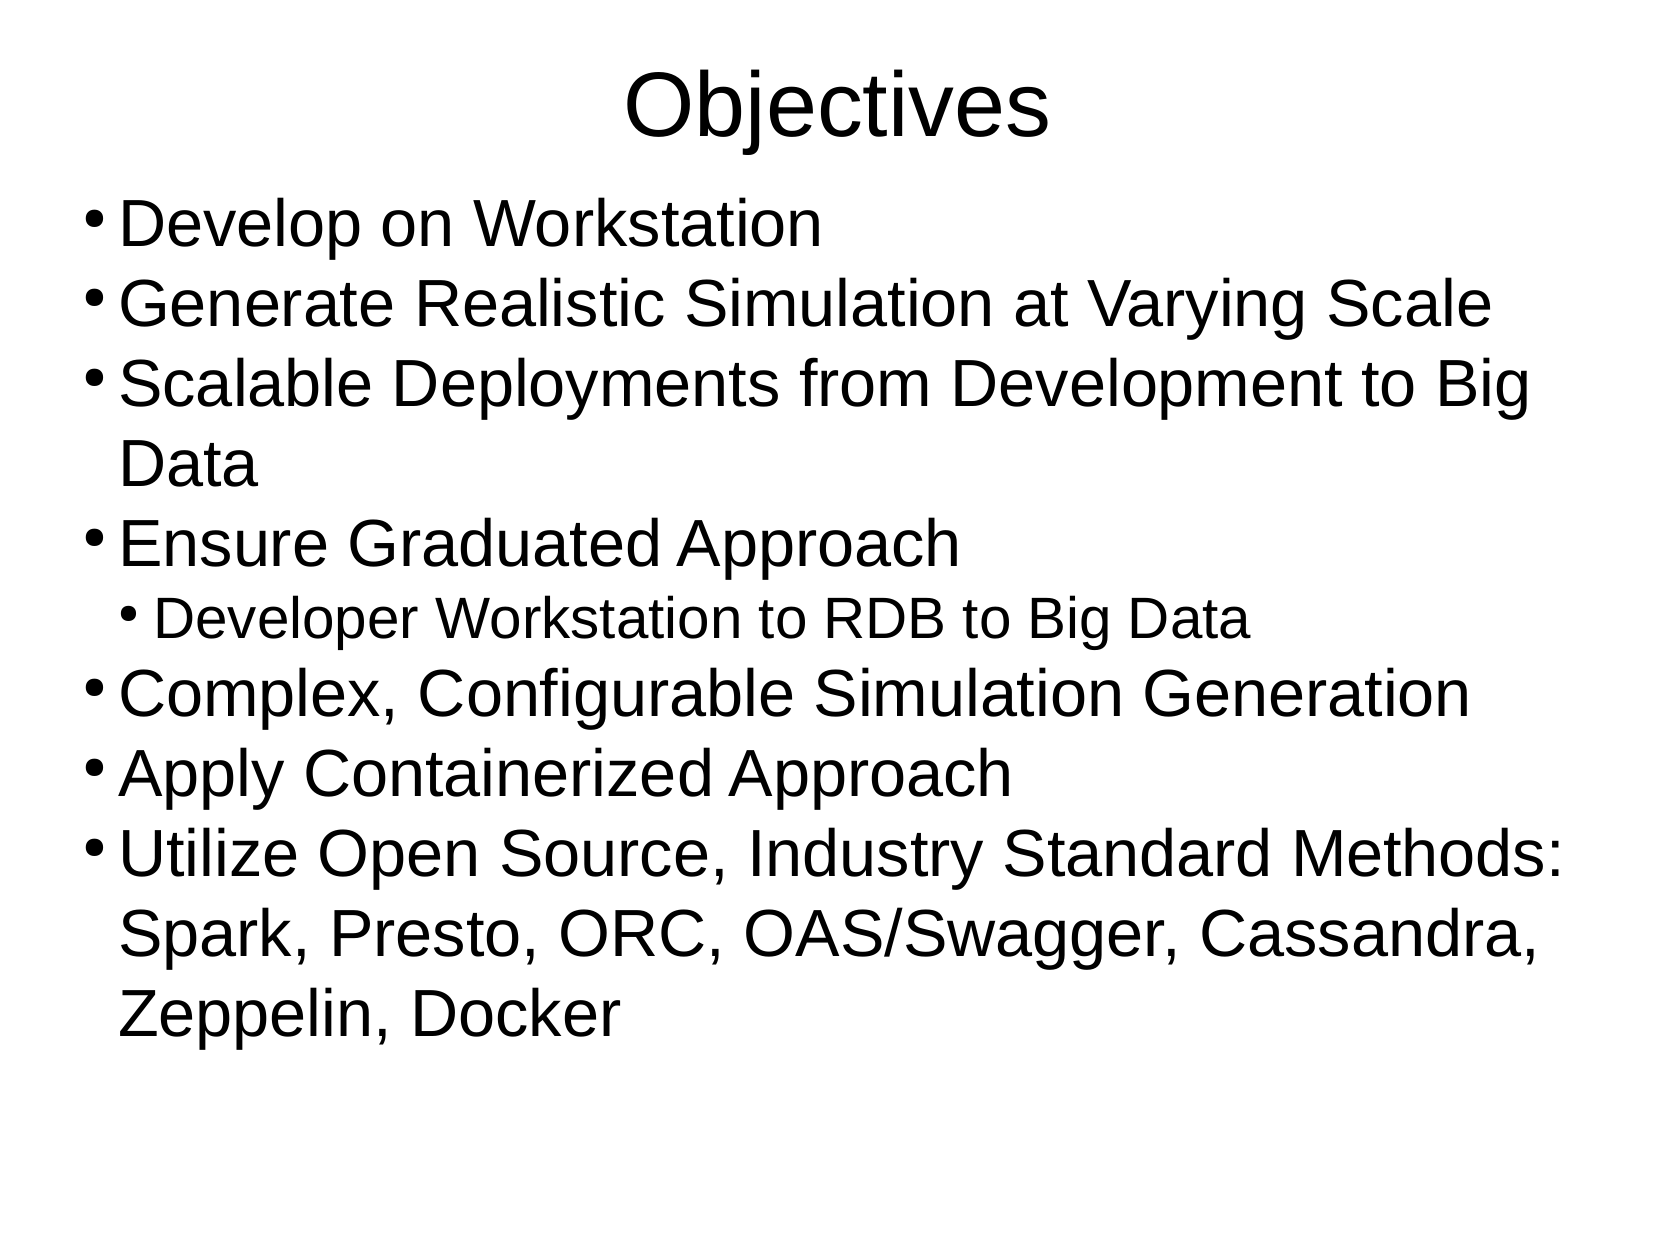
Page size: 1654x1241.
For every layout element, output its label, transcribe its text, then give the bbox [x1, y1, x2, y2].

text_box Develop on Workstation Generate Realistic Simulation at Varying Scale Scalable Deployments from Development to Big Data Ensure Graduated Approach Developer Workstation to RDB to Big Data Complex, Configurable Simulation Generation Apply Containerized Approach Utilize Open Source, Industry Standard Methods: Spark, Presto, ORC, OAS/Swagger, Cassandra, Zeppelin, Docker [82, 179, 1571, 1200]
text_box Objectives [105, 48, 1571, 152]
